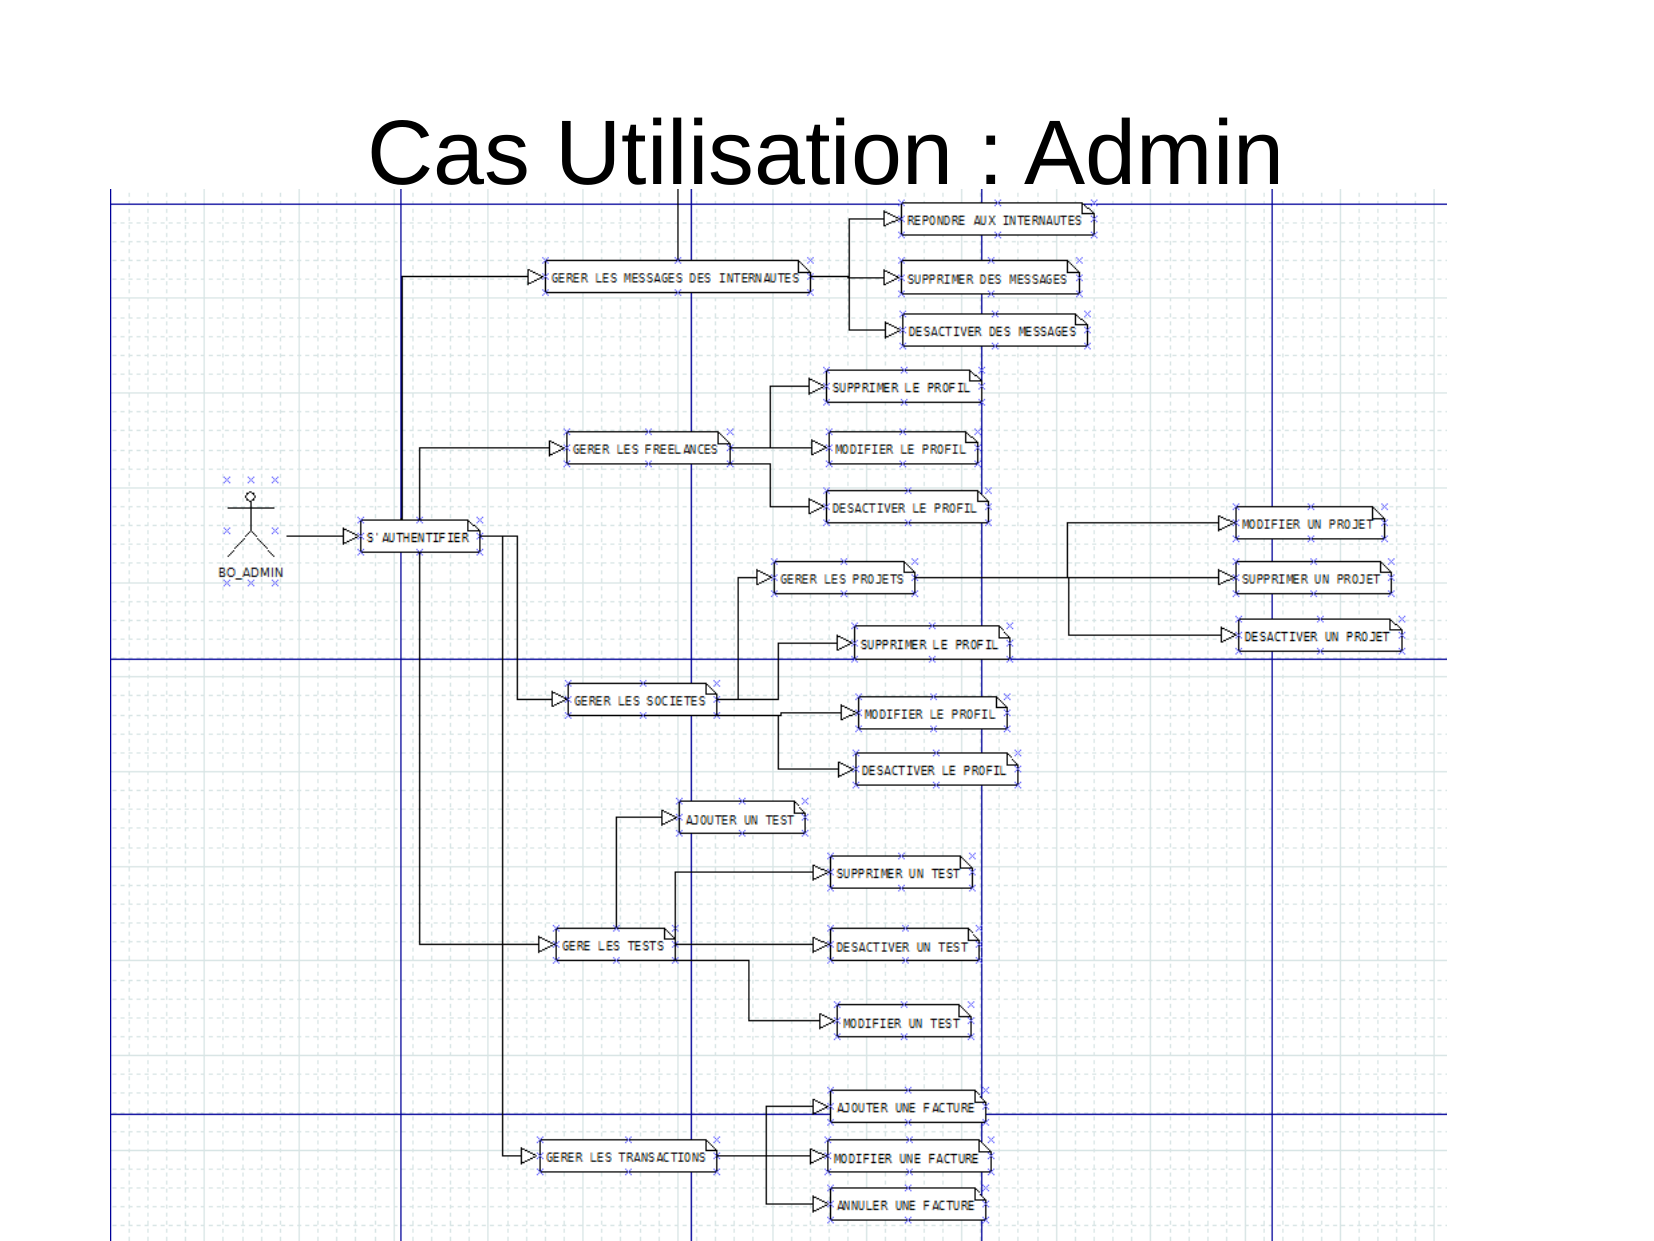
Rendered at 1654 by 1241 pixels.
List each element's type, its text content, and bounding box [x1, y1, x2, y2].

picture [110, 189, 1447, 1241]
title Cas Utilisation : Admin [82, 49, 1571, 257]
